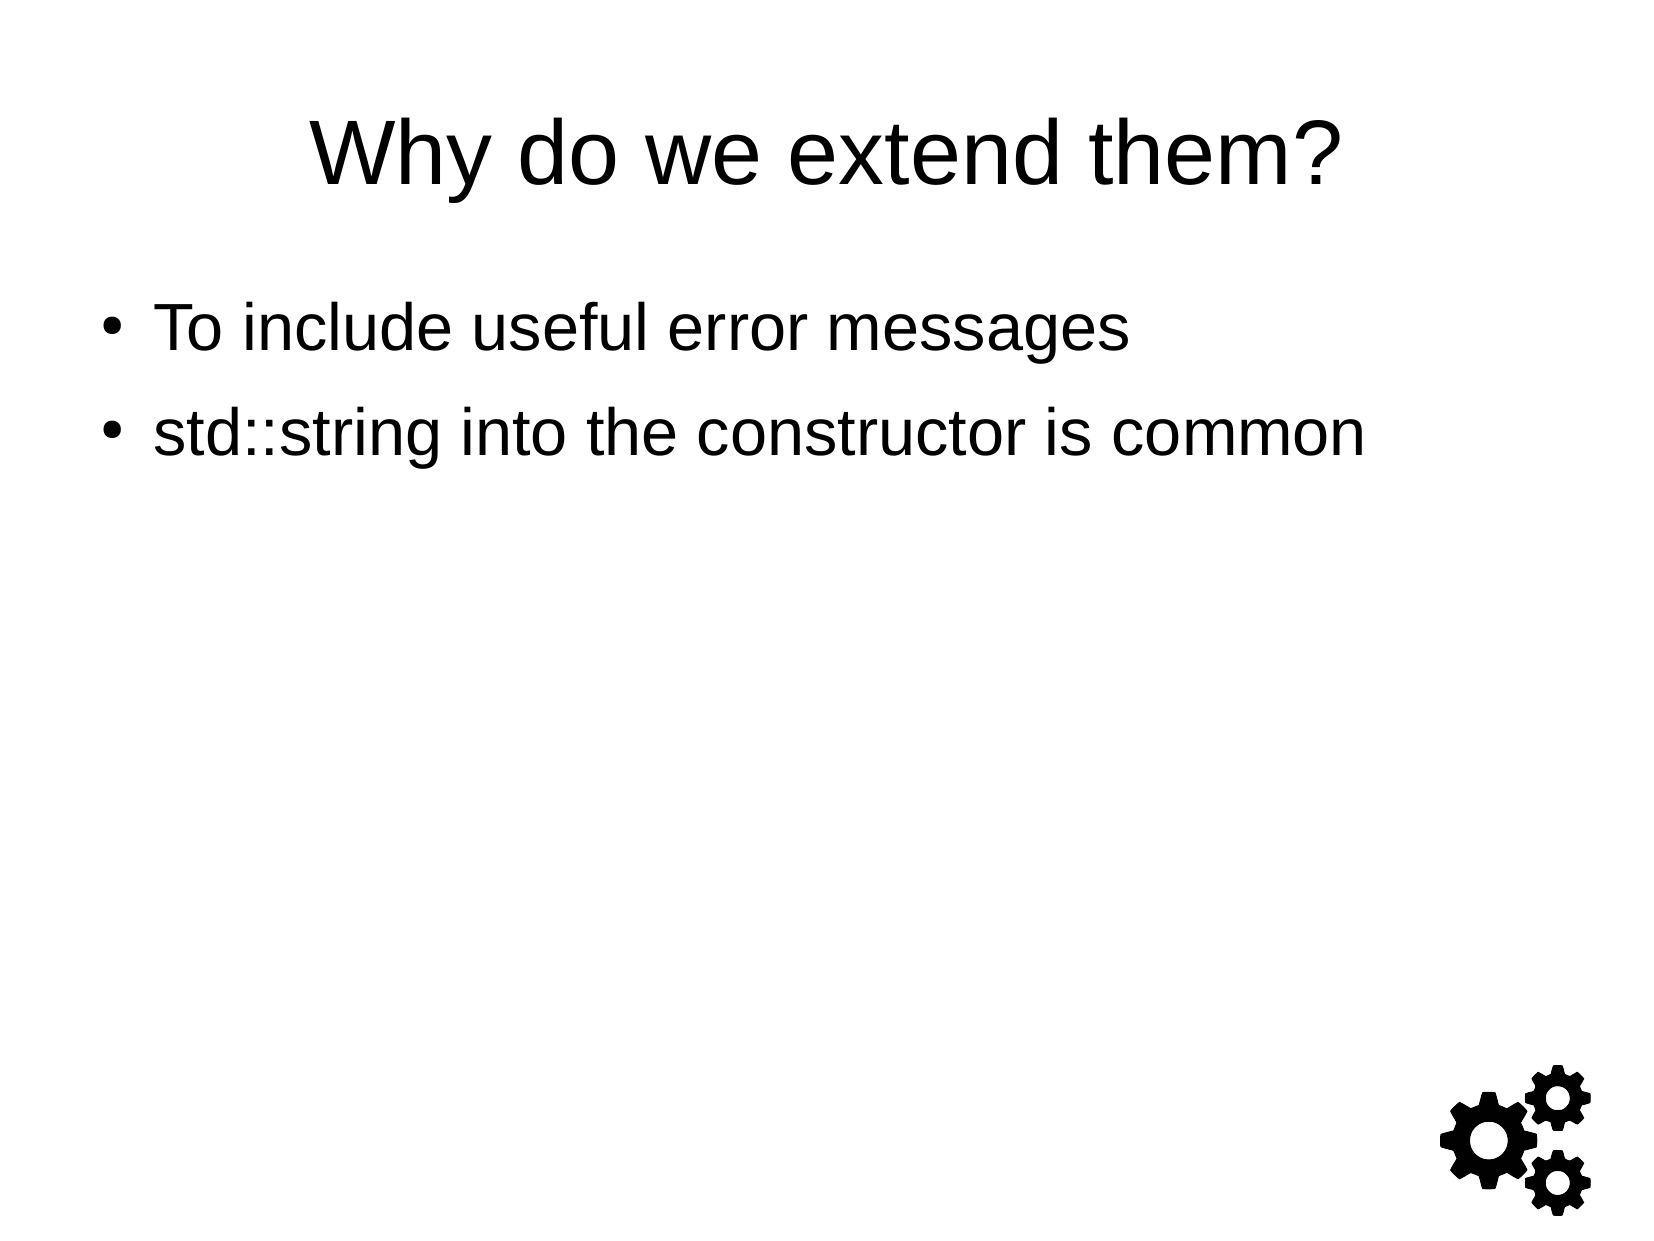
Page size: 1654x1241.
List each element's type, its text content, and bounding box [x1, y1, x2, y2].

title Why do we extend them? [82, 49, 1571, 257]
picture [1440, 1065, 1591, 1216]
list To include useful error messages std::string into the constructor is common [82, 290, 1571, 1010]
